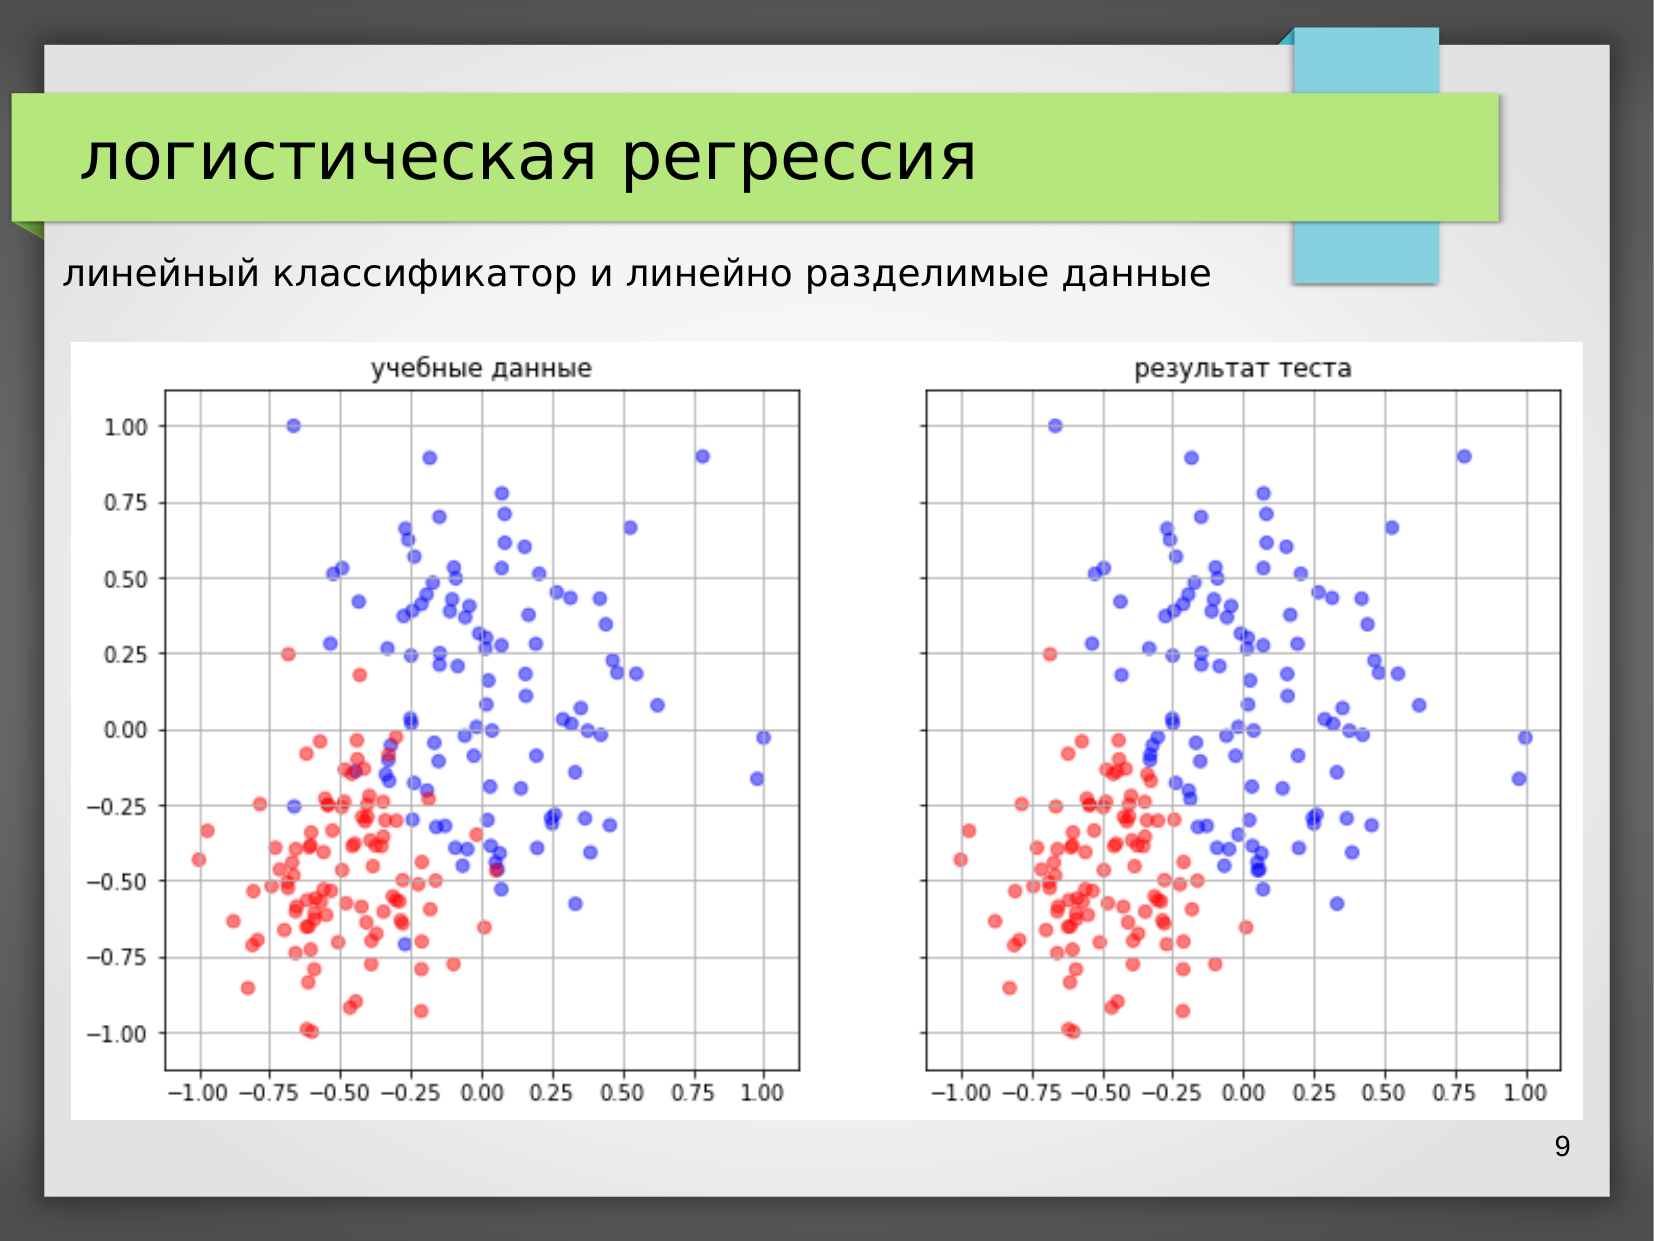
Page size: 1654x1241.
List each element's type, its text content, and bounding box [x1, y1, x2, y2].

text_box линейный классификатор и линейно разделимые данные [47, 244, 1536, 308]
title логистическая регрессия [79, 108, 1462, 205]
picture [0, 0, 1654, 1241]
